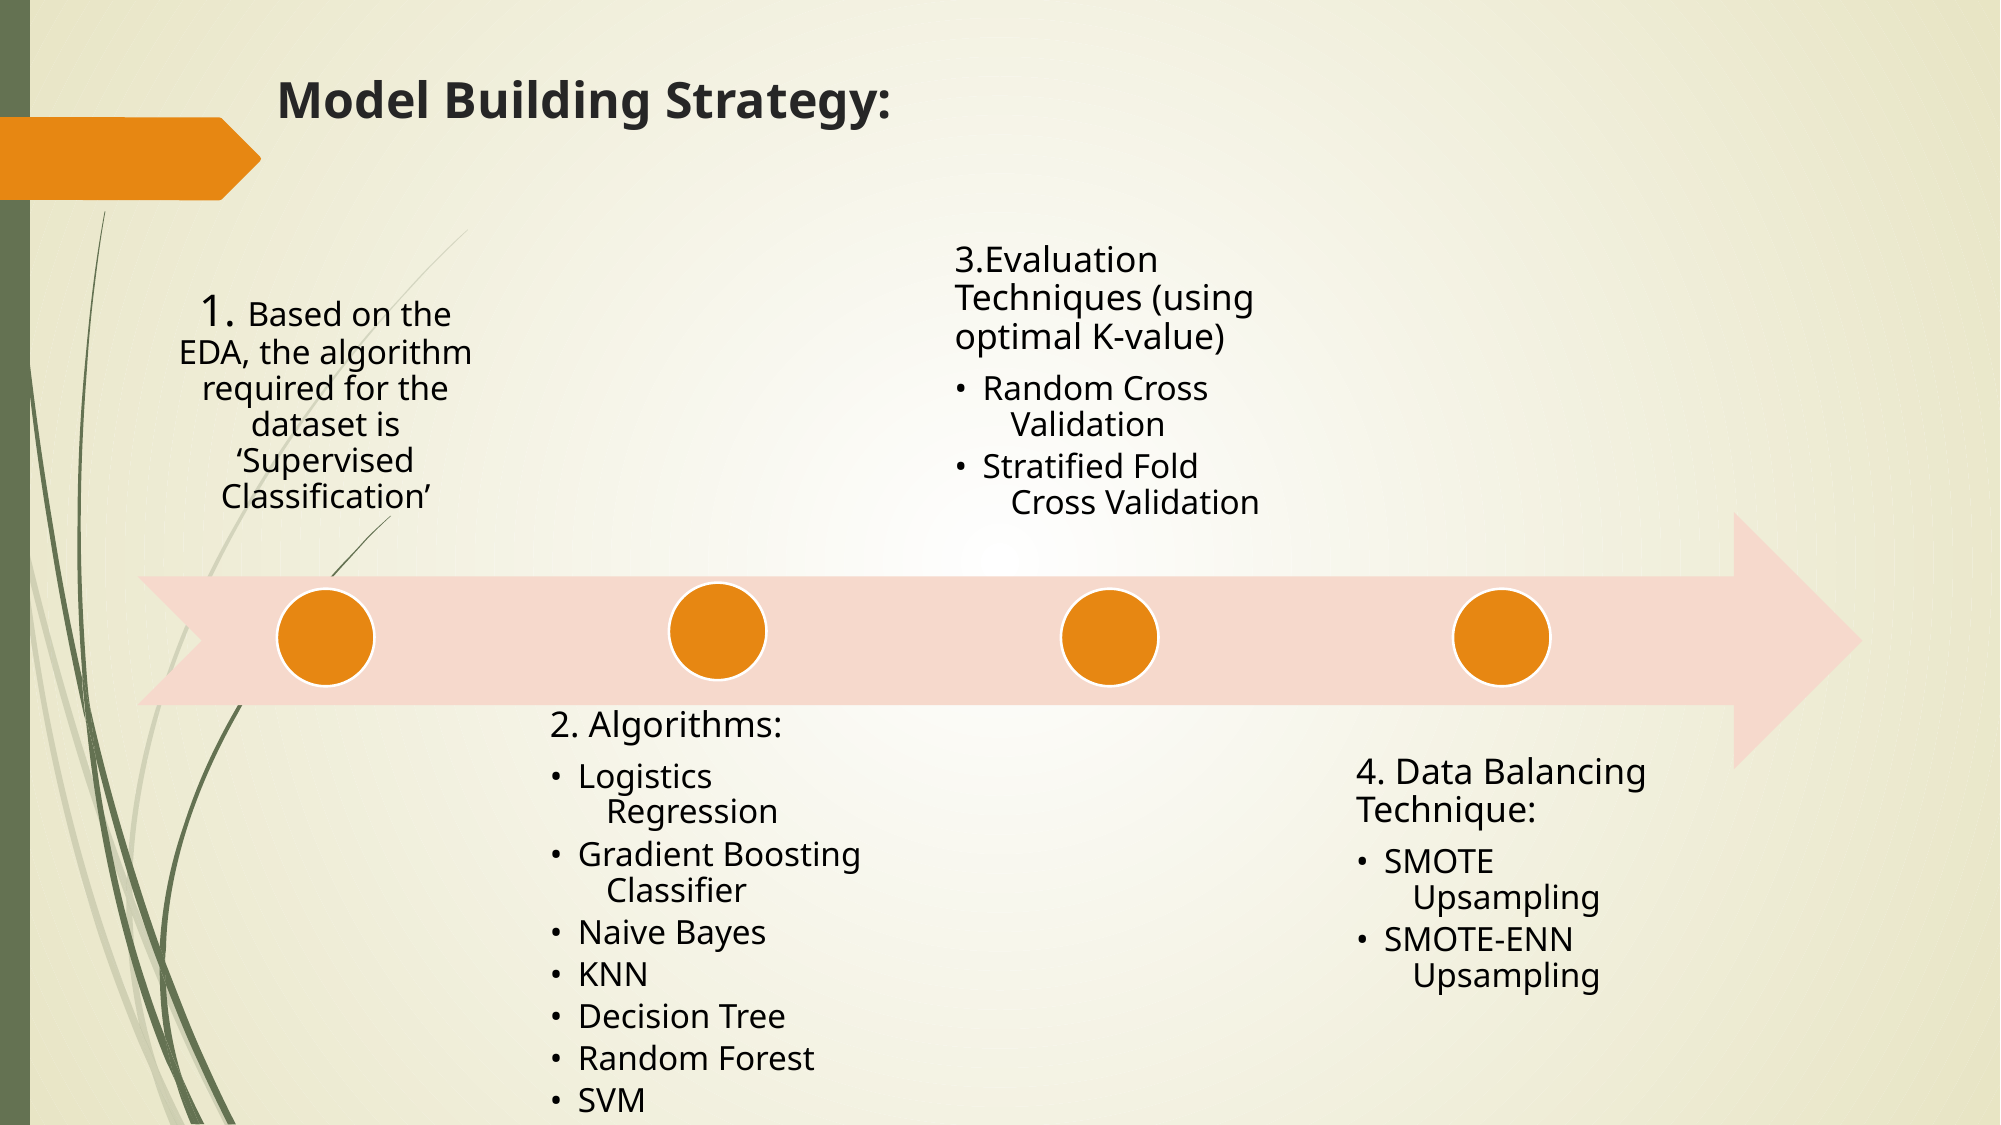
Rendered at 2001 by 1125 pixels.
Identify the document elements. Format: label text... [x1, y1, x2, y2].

text_box 1. Based on the EDA, the algorithm required for the dataset is ‘Supervised Classification’ [139, 149, 513, 540]
text_box 3.Evaluation Techniques (using optimal K-value) Random Cross Validation Stratified Fold Cross Validation [923, 149, 1297, 540]
text_box 4. Data Balancing Technique: SMOTE Upsampling SMOTE-ENN Upsampling [1315, 735, 1689, 1125]
text_box [137, 512, 1863, 770]
title Model Building Strategy: [261, 61, 1839, 150]
text_box 2. Algorithms: Logistics Regression Gradient Boosting Classifier Naive Bayes KNN Decision Tree Random Forest SVM [531, 687, 905, 1103]
